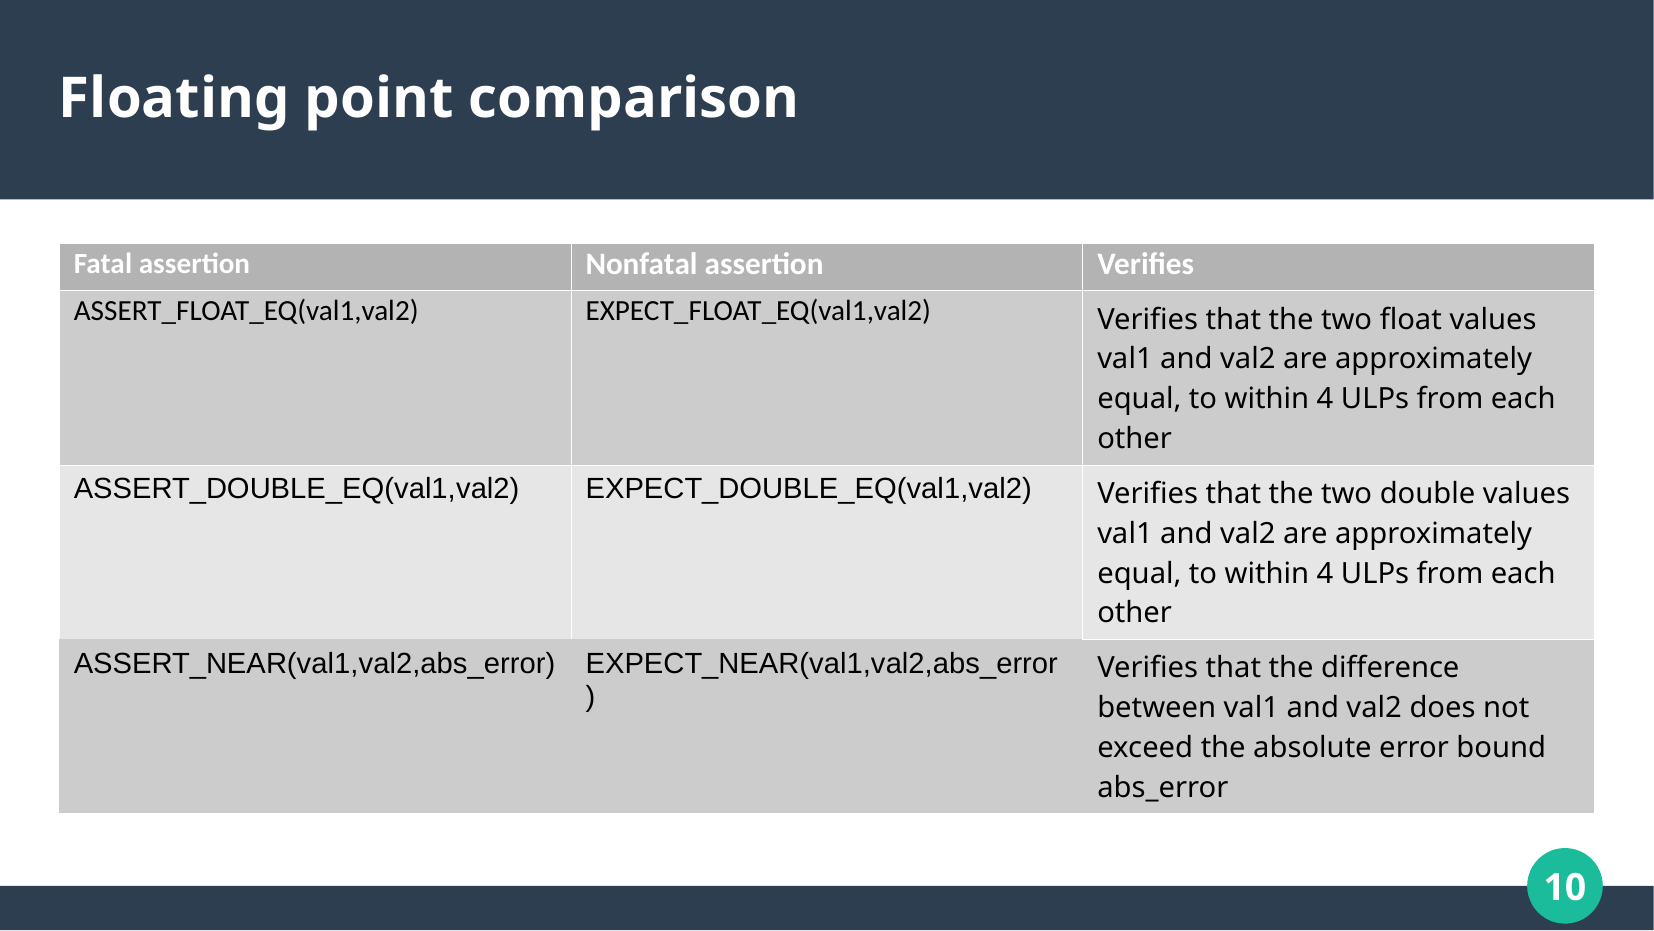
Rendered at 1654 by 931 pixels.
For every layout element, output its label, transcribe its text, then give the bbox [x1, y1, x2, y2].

table_cell Verifies that the two double values val1 and val2 are approximately equal, to within 4 ULPs from each other [1083, 466, 1594, 639]
table_cell ASSERT_DOUBLE_EQ(val1,val2) [60, 466, 571, 639]
table_header Nonfatal assertion [572, 244, 1082, 290]
table_cell EXPECT_FLOAT_EQ(val1,val2) [572, 291, 1082, 465]
table_cell ASSERT_NEAR(val1,val2,abs_error) [59, 639, 571, 813]
table_header Fatal assertion [60, 244, 571, 290]
table_cell EXPECT_DOUBLE_EQ(val1,val2) [572, 466, 1082, 639]
table_cell Verifies that the two float values val1 and val2 are approximately equal, to within 4 ULPs from each other [1083, 291, 1594, 465]
title Floating point comparison [59, 37, 1595, 155]
table_cell EXPECT_NEAR(val1,val2,abs_error) [571, 639, 1083, 813]
table_cell ASSERT_FLOAT_EQ(val1,val2) [60, 291, 571, 465]
table_header Verifies [1083, 244, 1594, 290]
table_cell Verifies that the difference between val1 and val2 does not exceed the absolute error bound abs_error [1083, 640, 1594, 813]
